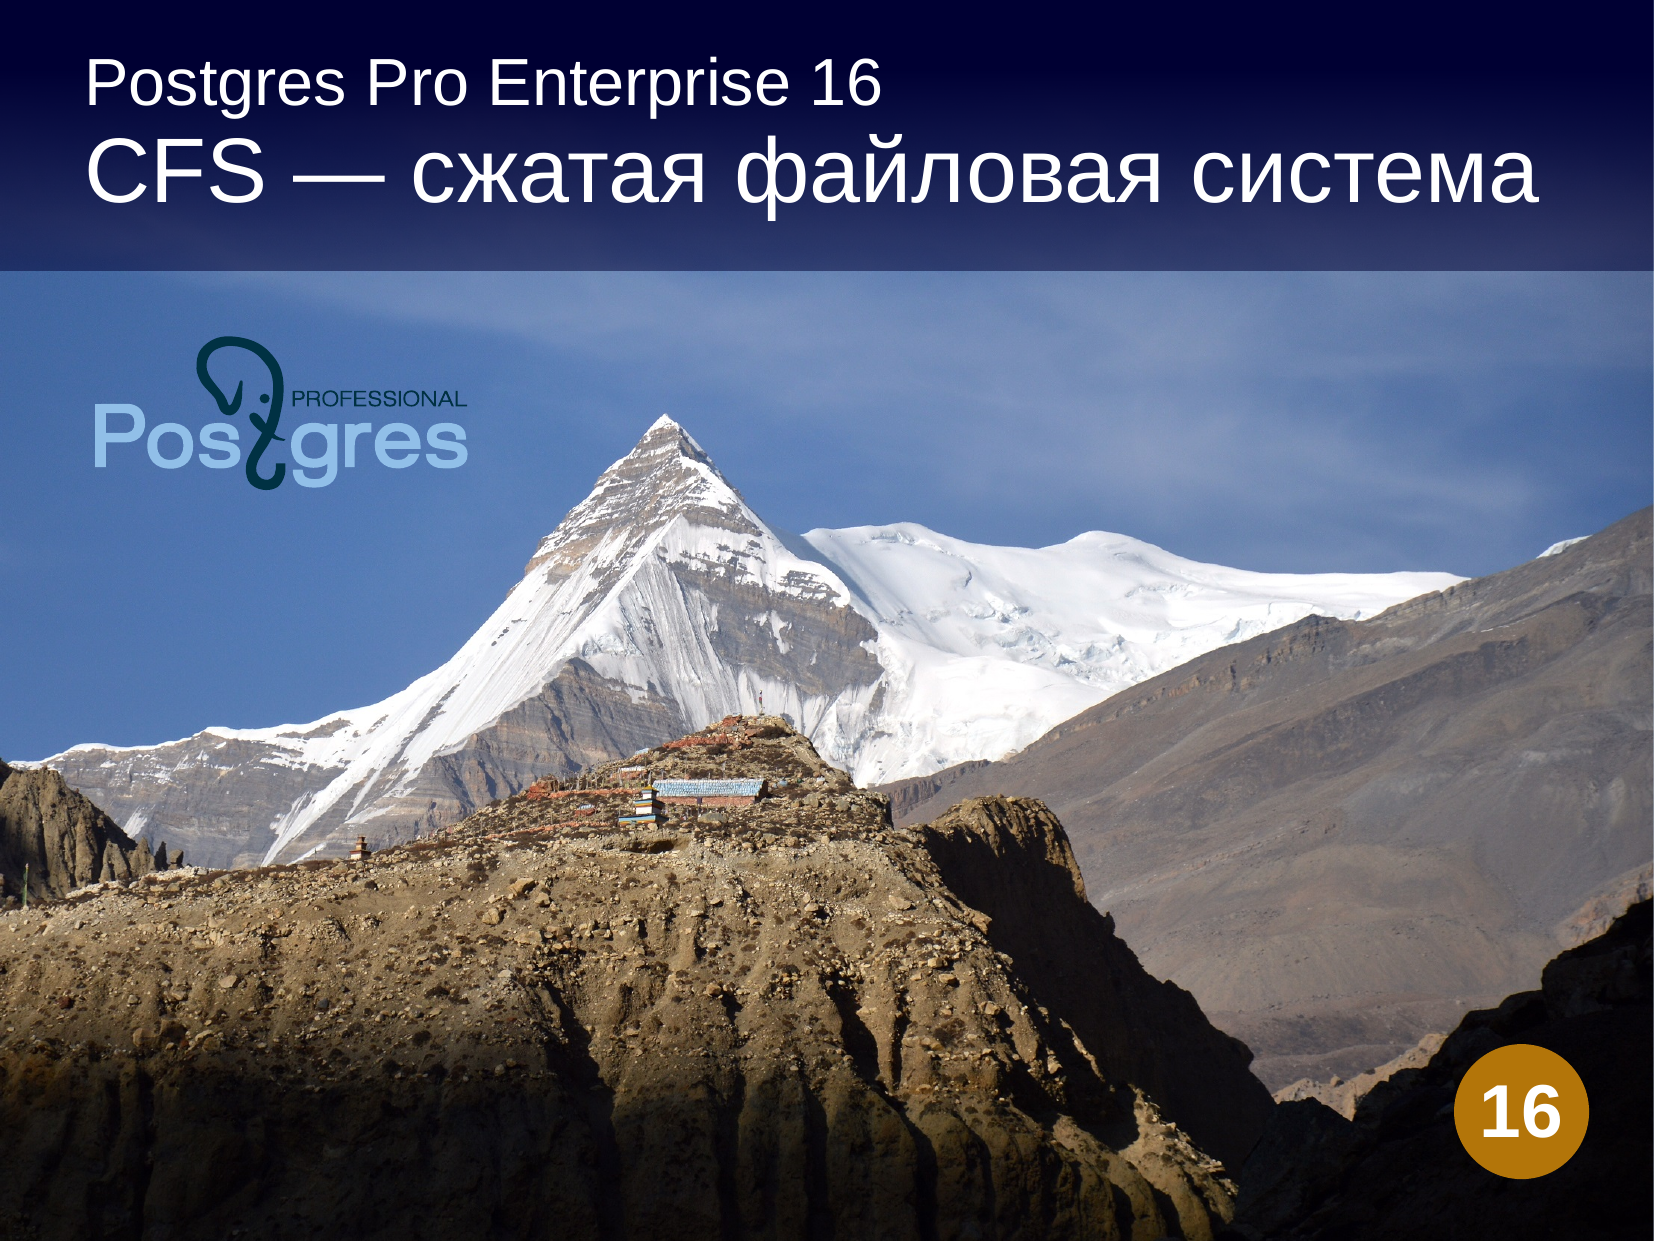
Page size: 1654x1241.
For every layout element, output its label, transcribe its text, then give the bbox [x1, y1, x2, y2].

picture [0, 271, 1654, 1241]
title Postgres Pro Enterprise 16 CFS — сжатая файловая система [84, 44, 1636, 251]
text_box 16 [1454, 1044, 1590, 1180]
